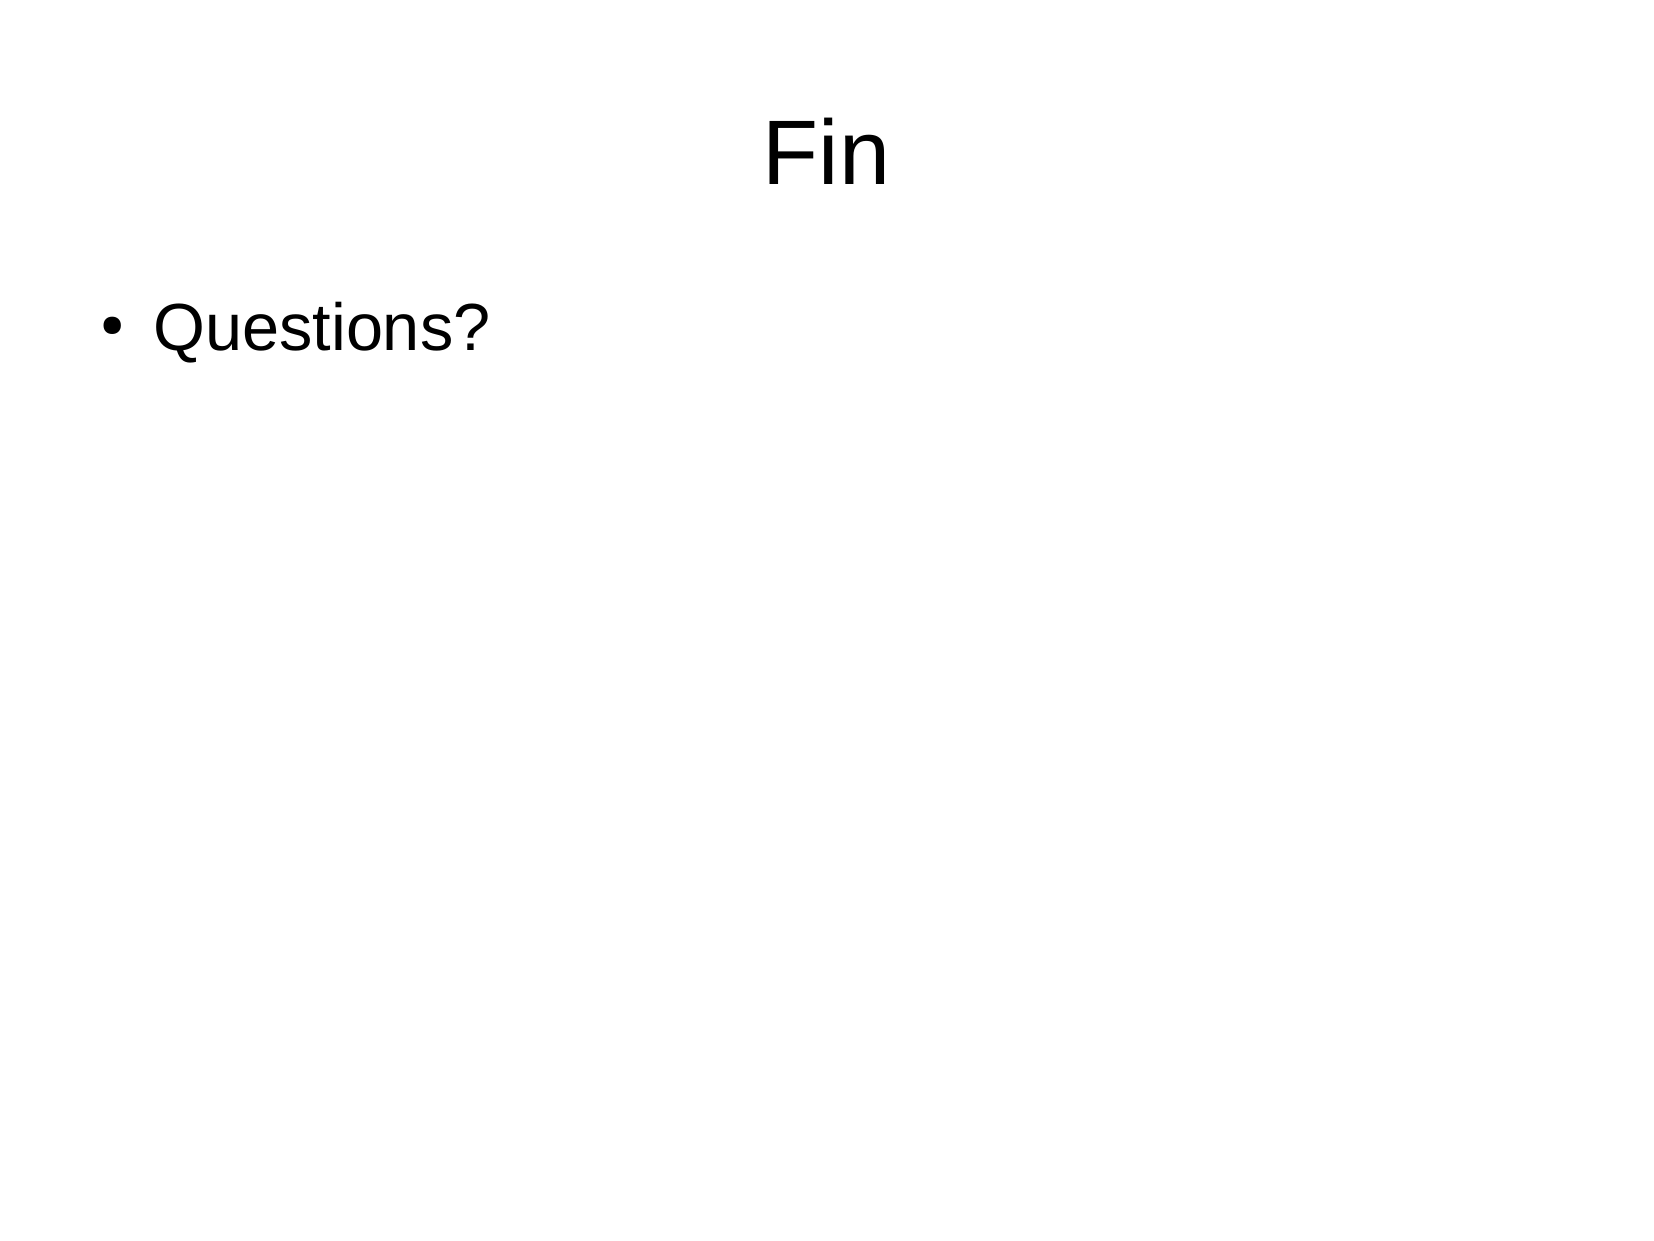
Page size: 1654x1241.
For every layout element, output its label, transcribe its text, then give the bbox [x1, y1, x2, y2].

title Fin [82, 49, 1571, 257]
list Questions? [82, 290, 1571, 1010]
